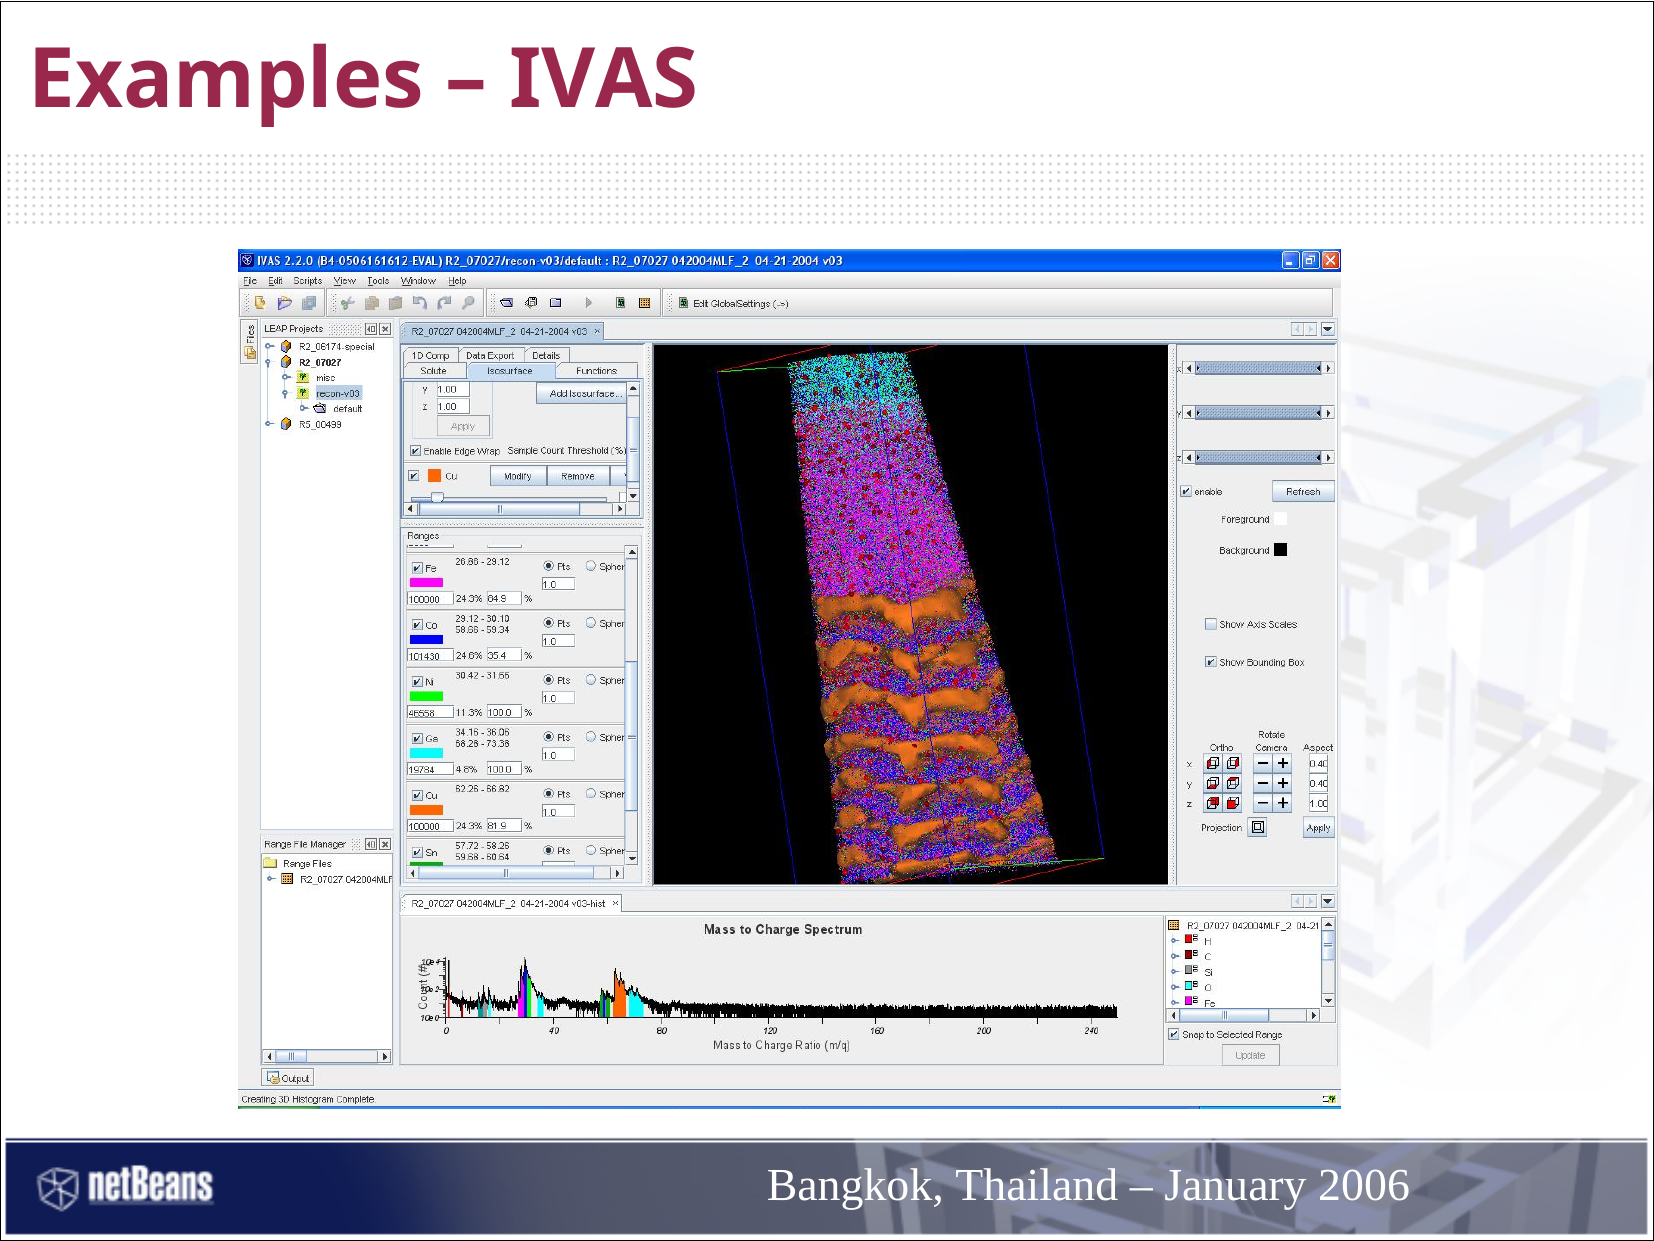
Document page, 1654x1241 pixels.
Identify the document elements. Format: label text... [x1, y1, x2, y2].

picture [1, 2, 1653, 1240]
title Examples – IVAS [28, 0, 1619, 152]
